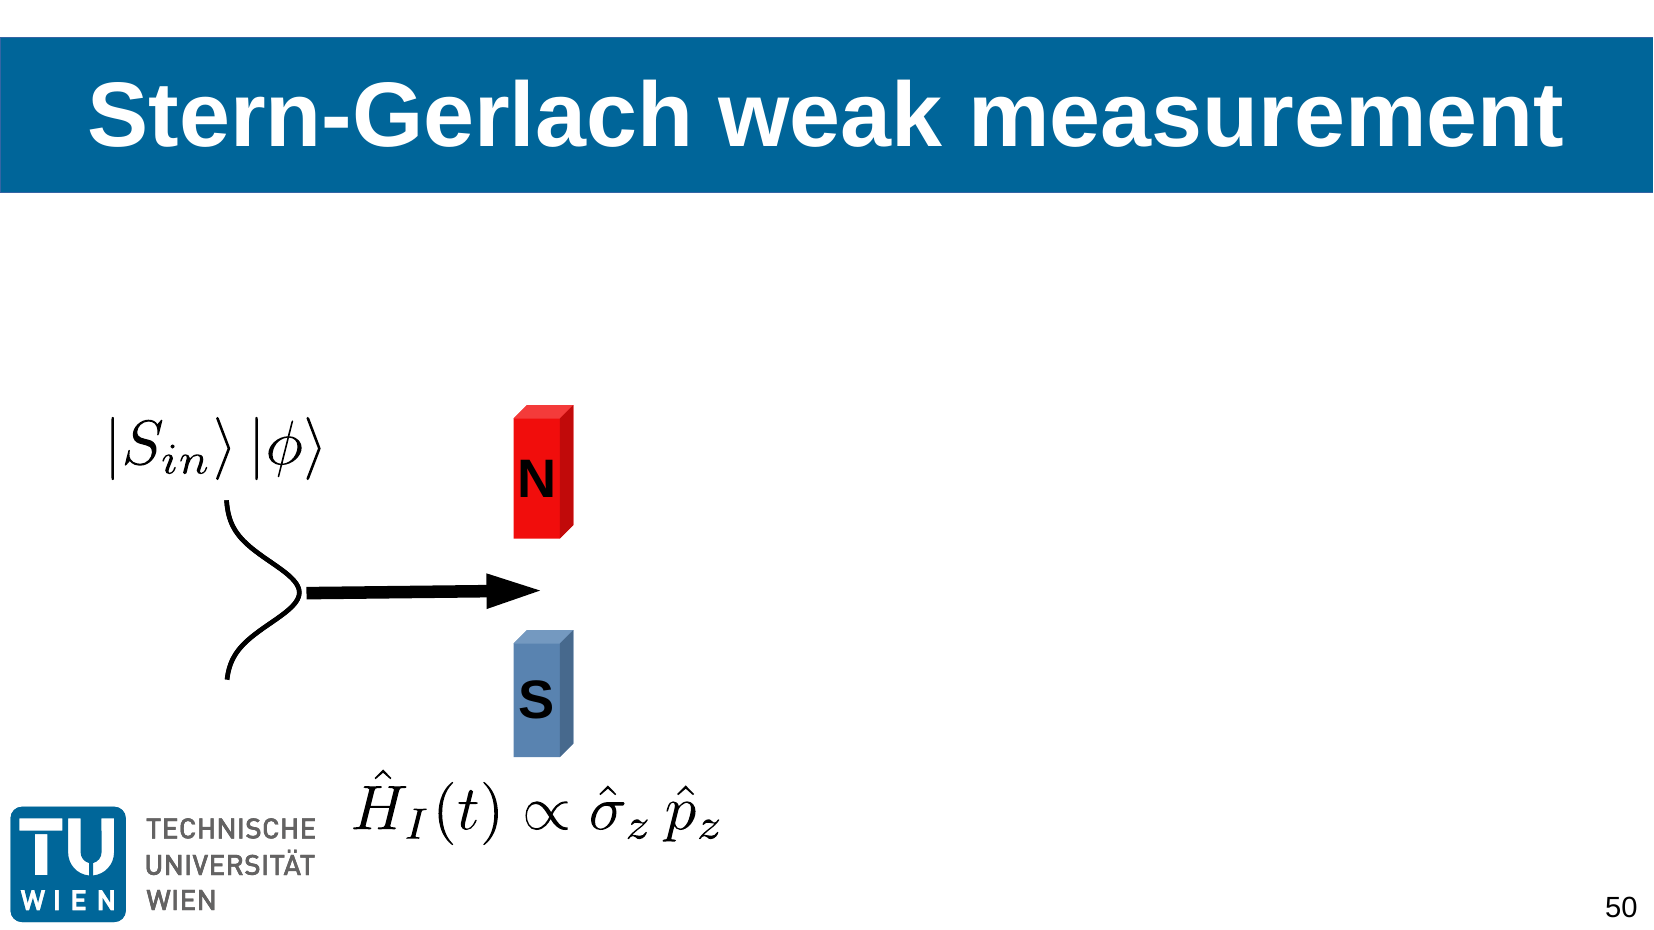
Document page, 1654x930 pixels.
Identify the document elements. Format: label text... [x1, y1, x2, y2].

text_box Imaginary part [513, 405, 572, 419]
text_box S [513, 644, 559, 758]
title Stern-Gerlach weak measurement [0, 37, 1653, 193]
title Weak values and interferometry [513, 630, 572, 644]
picture [76, 412, 346, 692]
text_box N [513, 419, 559, 539]
picture [342, 759, 733, 865]
